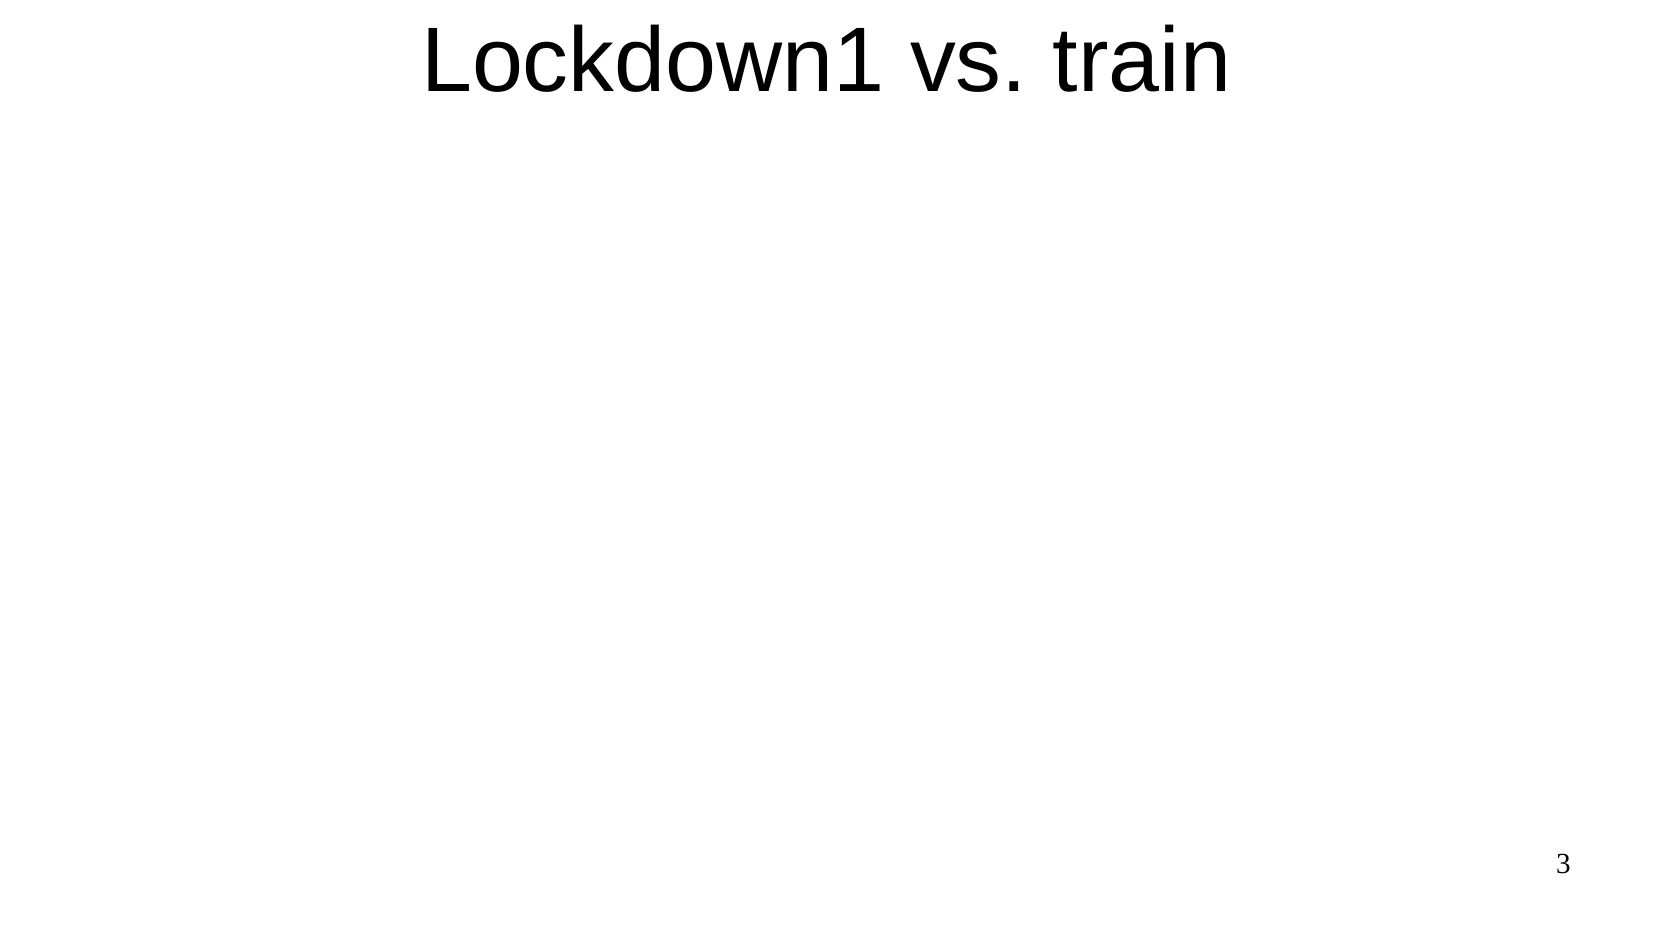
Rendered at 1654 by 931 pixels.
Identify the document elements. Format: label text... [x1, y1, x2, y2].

title Lockdown1 vs. train [82, 7, 1571, 111]
